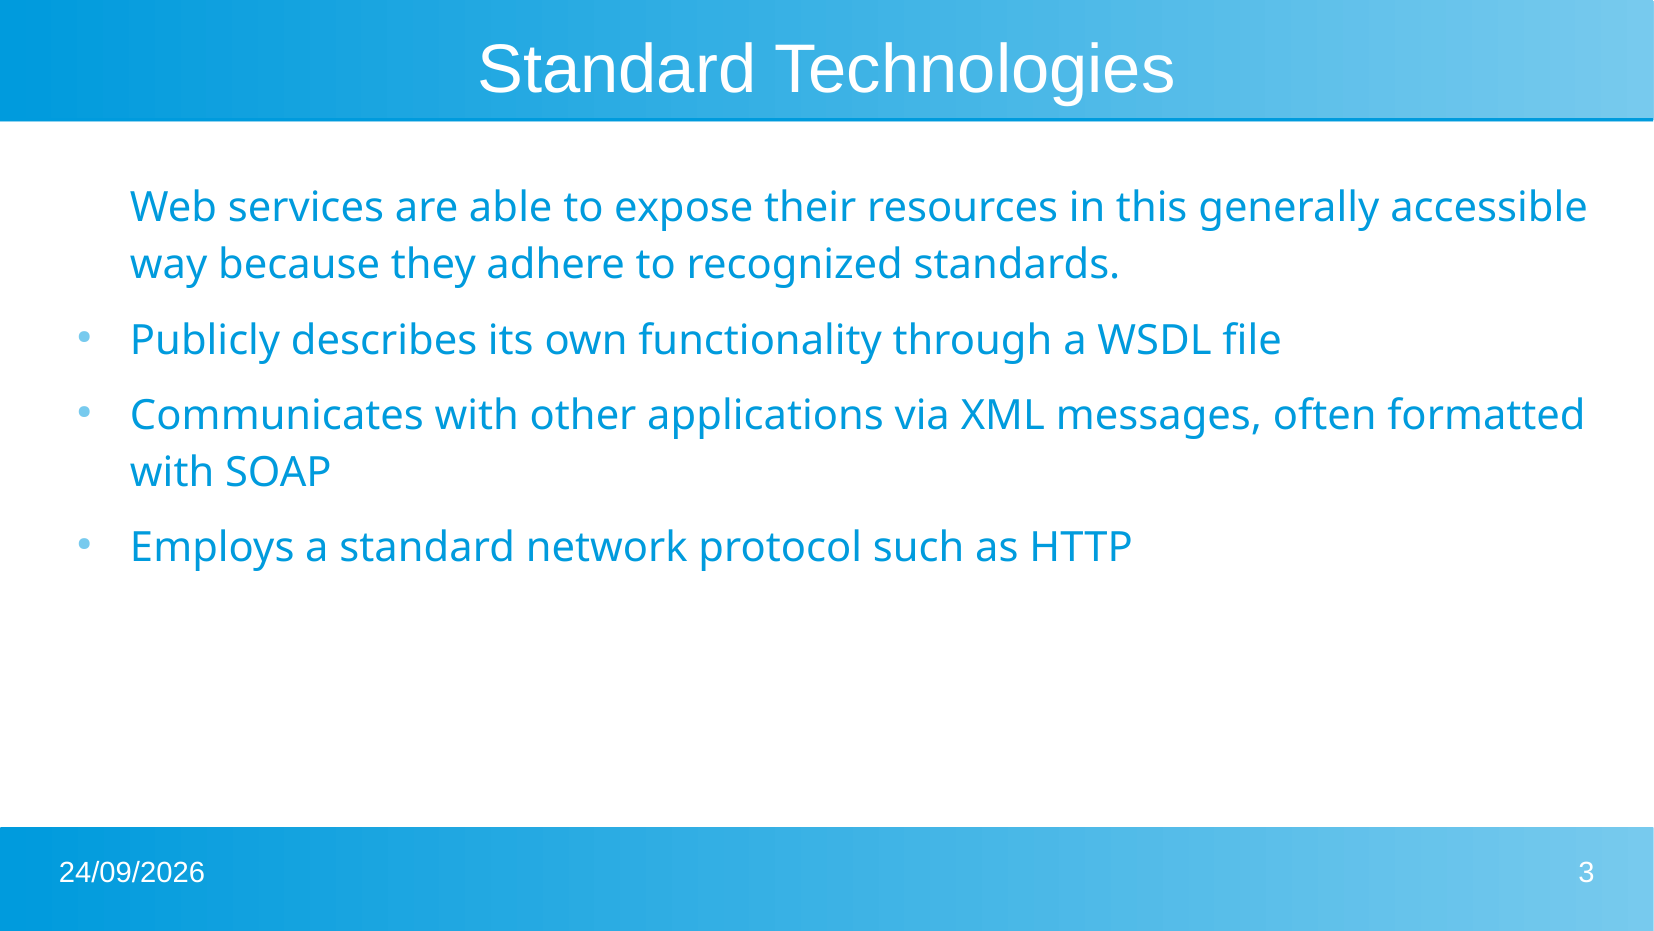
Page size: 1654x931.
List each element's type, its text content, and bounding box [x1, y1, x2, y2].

list Web services are able to expose their resources in this generally accessible way because they adhere to recognized standards. Publicly describes its own functionality through a WSDL file Communicates with other applications via XML messages, often formatted with SOAP Employs a standard network protocol such as HTTP [59, 177, 1595, 768]
title Standard Technologies [59, 29, 1595, 108]
